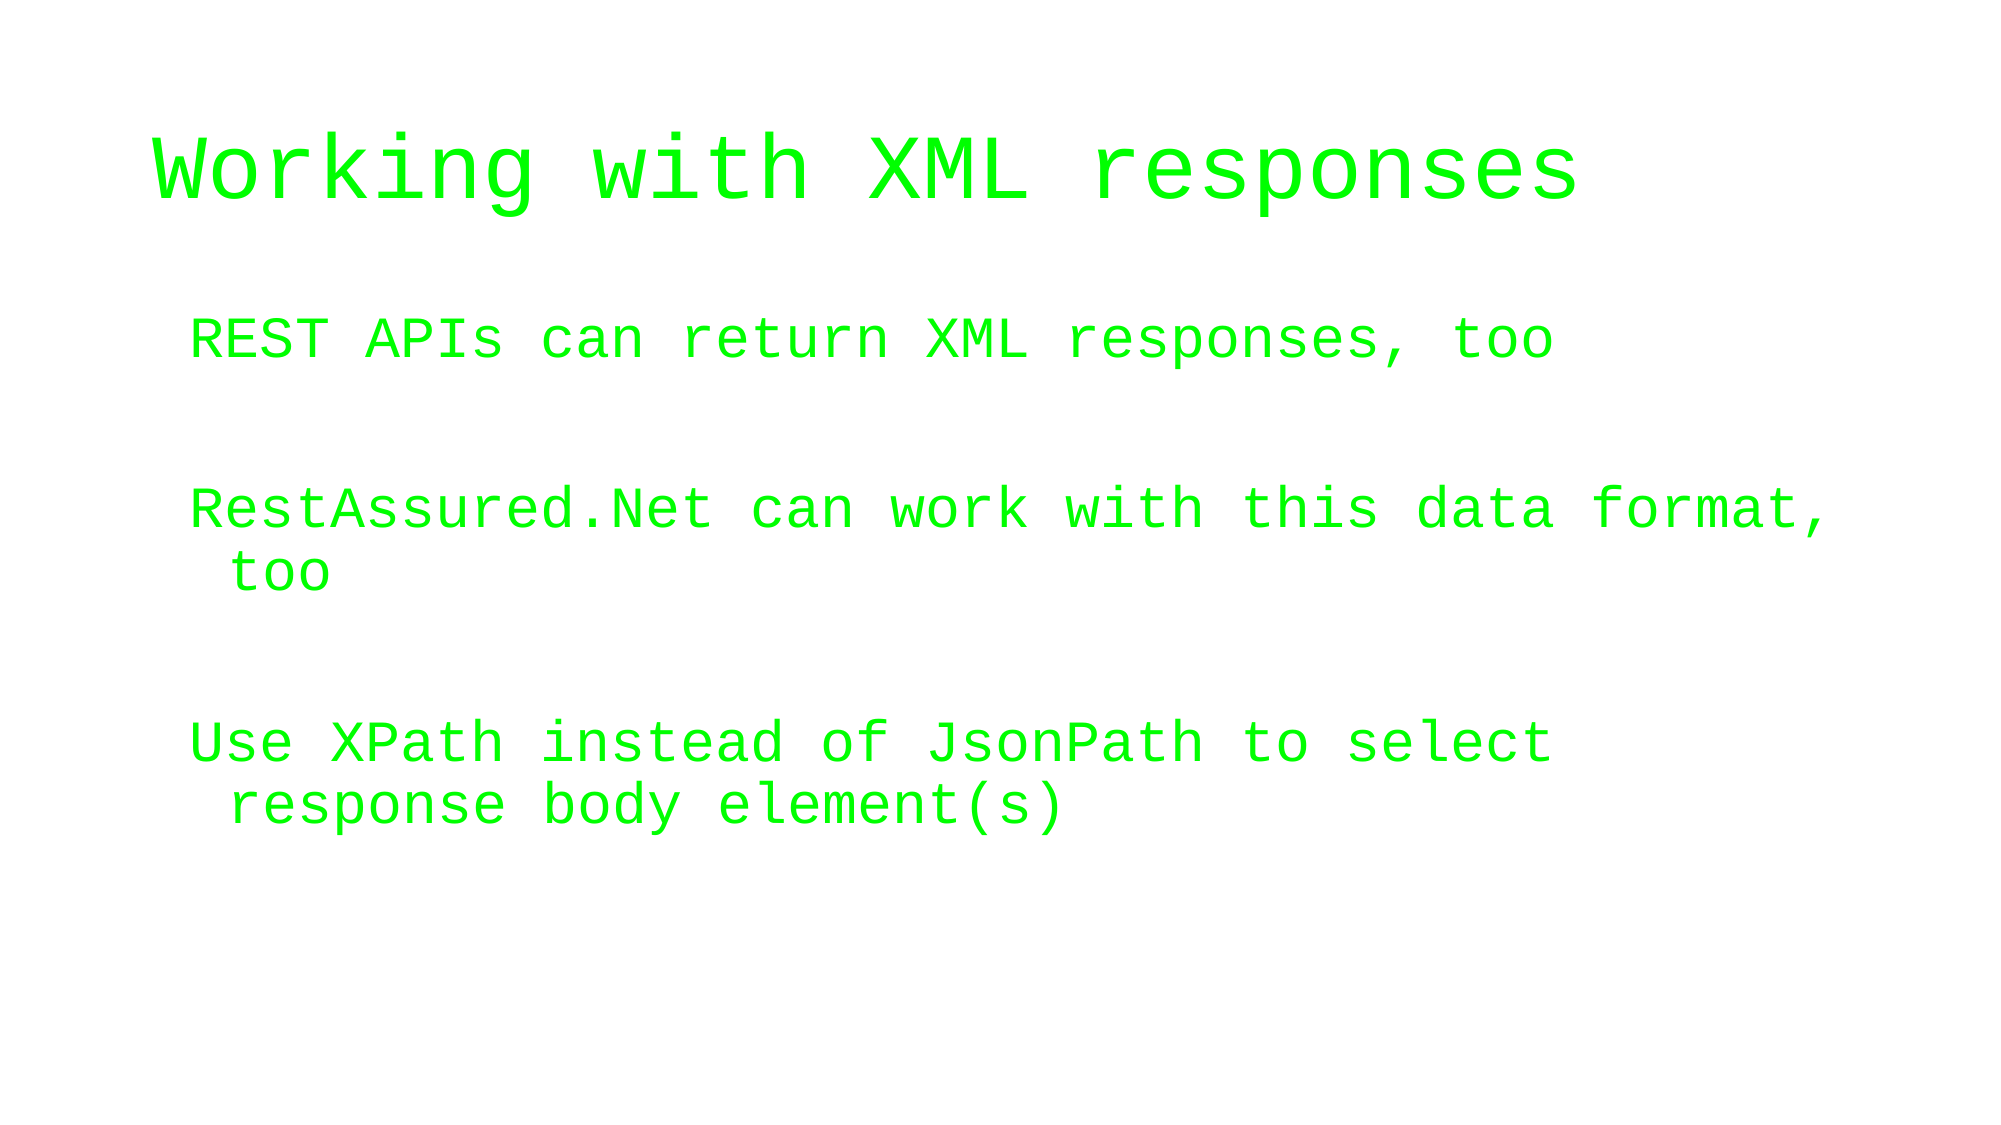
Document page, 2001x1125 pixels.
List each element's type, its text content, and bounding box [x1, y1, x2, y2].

title Working with XML responses [137, 59, 1863, 278]
list REST APIs can return XML responses, too RestAssured.Net can work with this data format, too Use XPath instead of JsonPath to select response body element(s) [137, 299, 1863, 1014]
